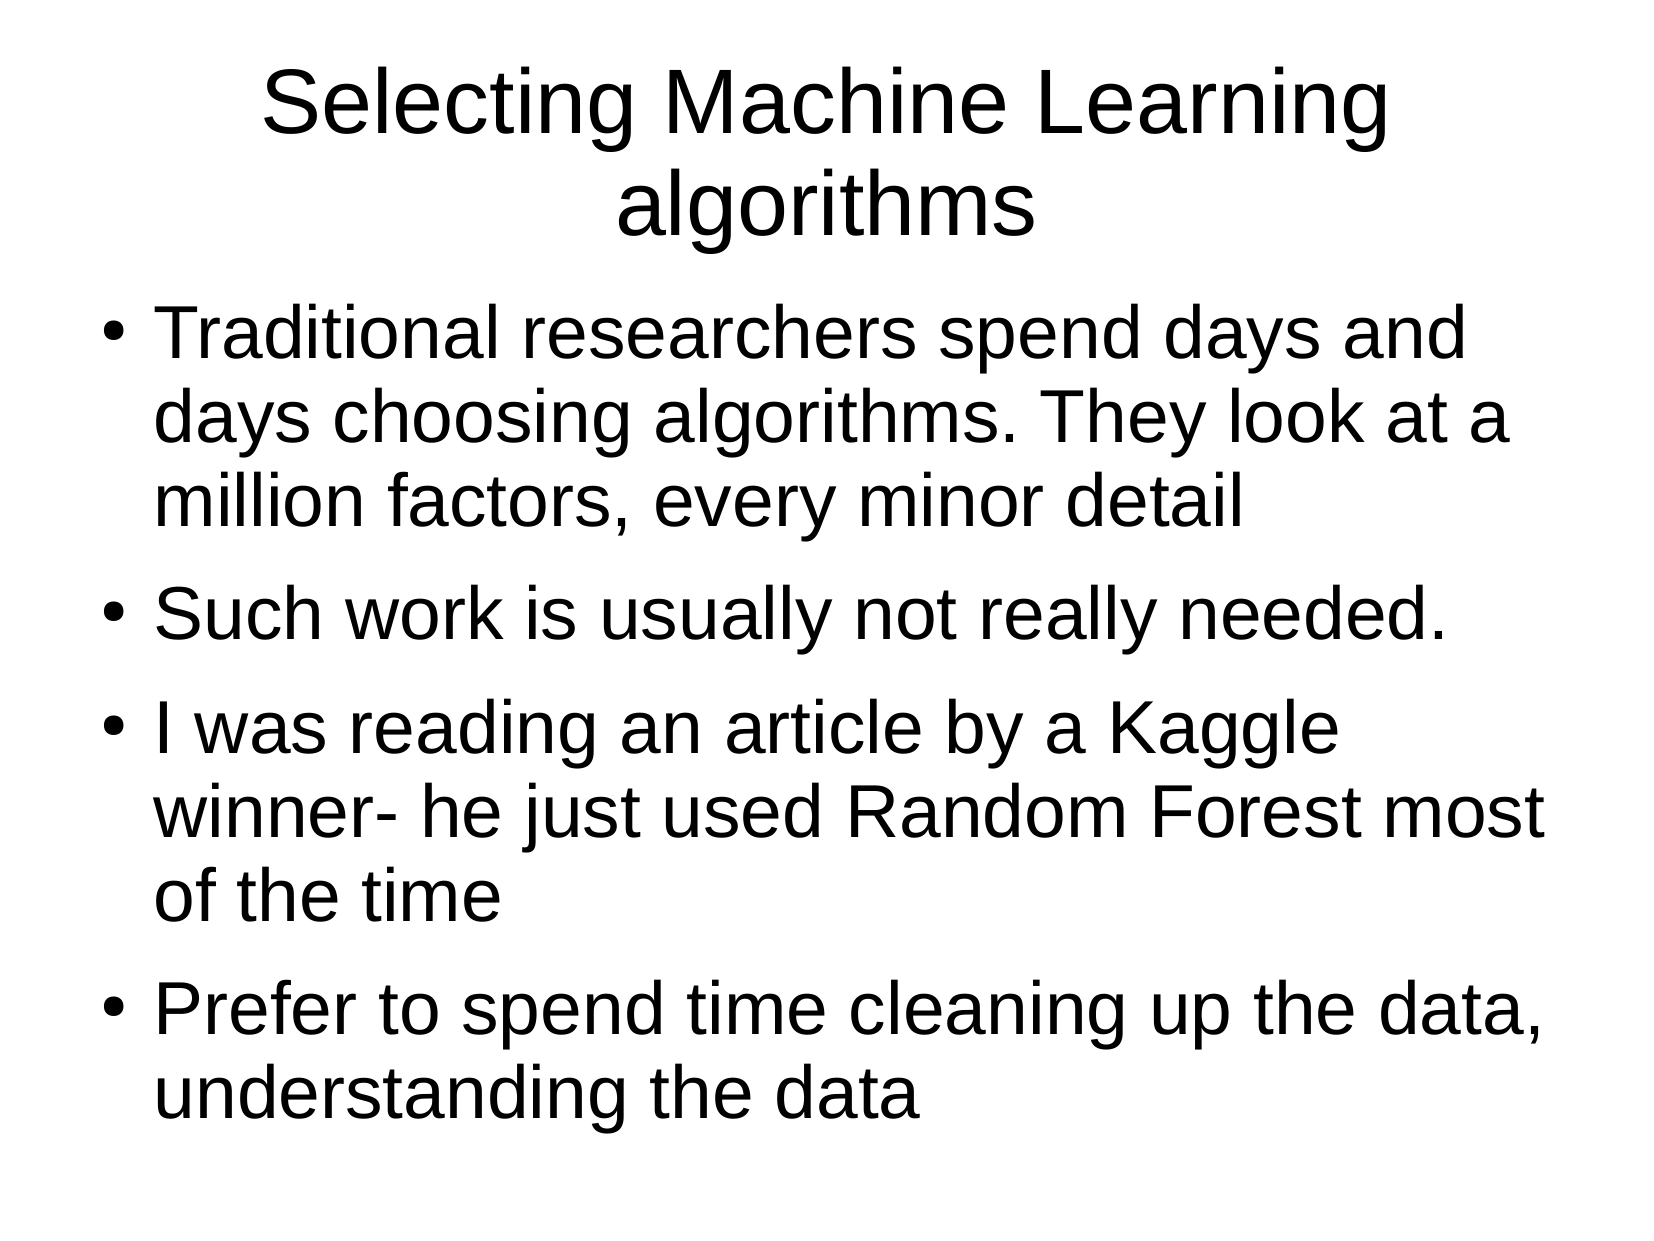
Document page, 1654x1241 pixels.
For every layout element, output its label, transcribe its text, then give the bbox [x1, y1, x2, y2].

title Selecting Machine Learning algorithms [82, 49, 1571, 257]
list Traditional researchers spend days and days choosing algorithms. They look at a million factors, every minor detail Such work is usually not really needed. I was reading an article by a Kaggle winner- he just used Random Forest most of the time Prefer to spend time cleaning up the data, understanding the data [82, 290, 1571, 1135]
